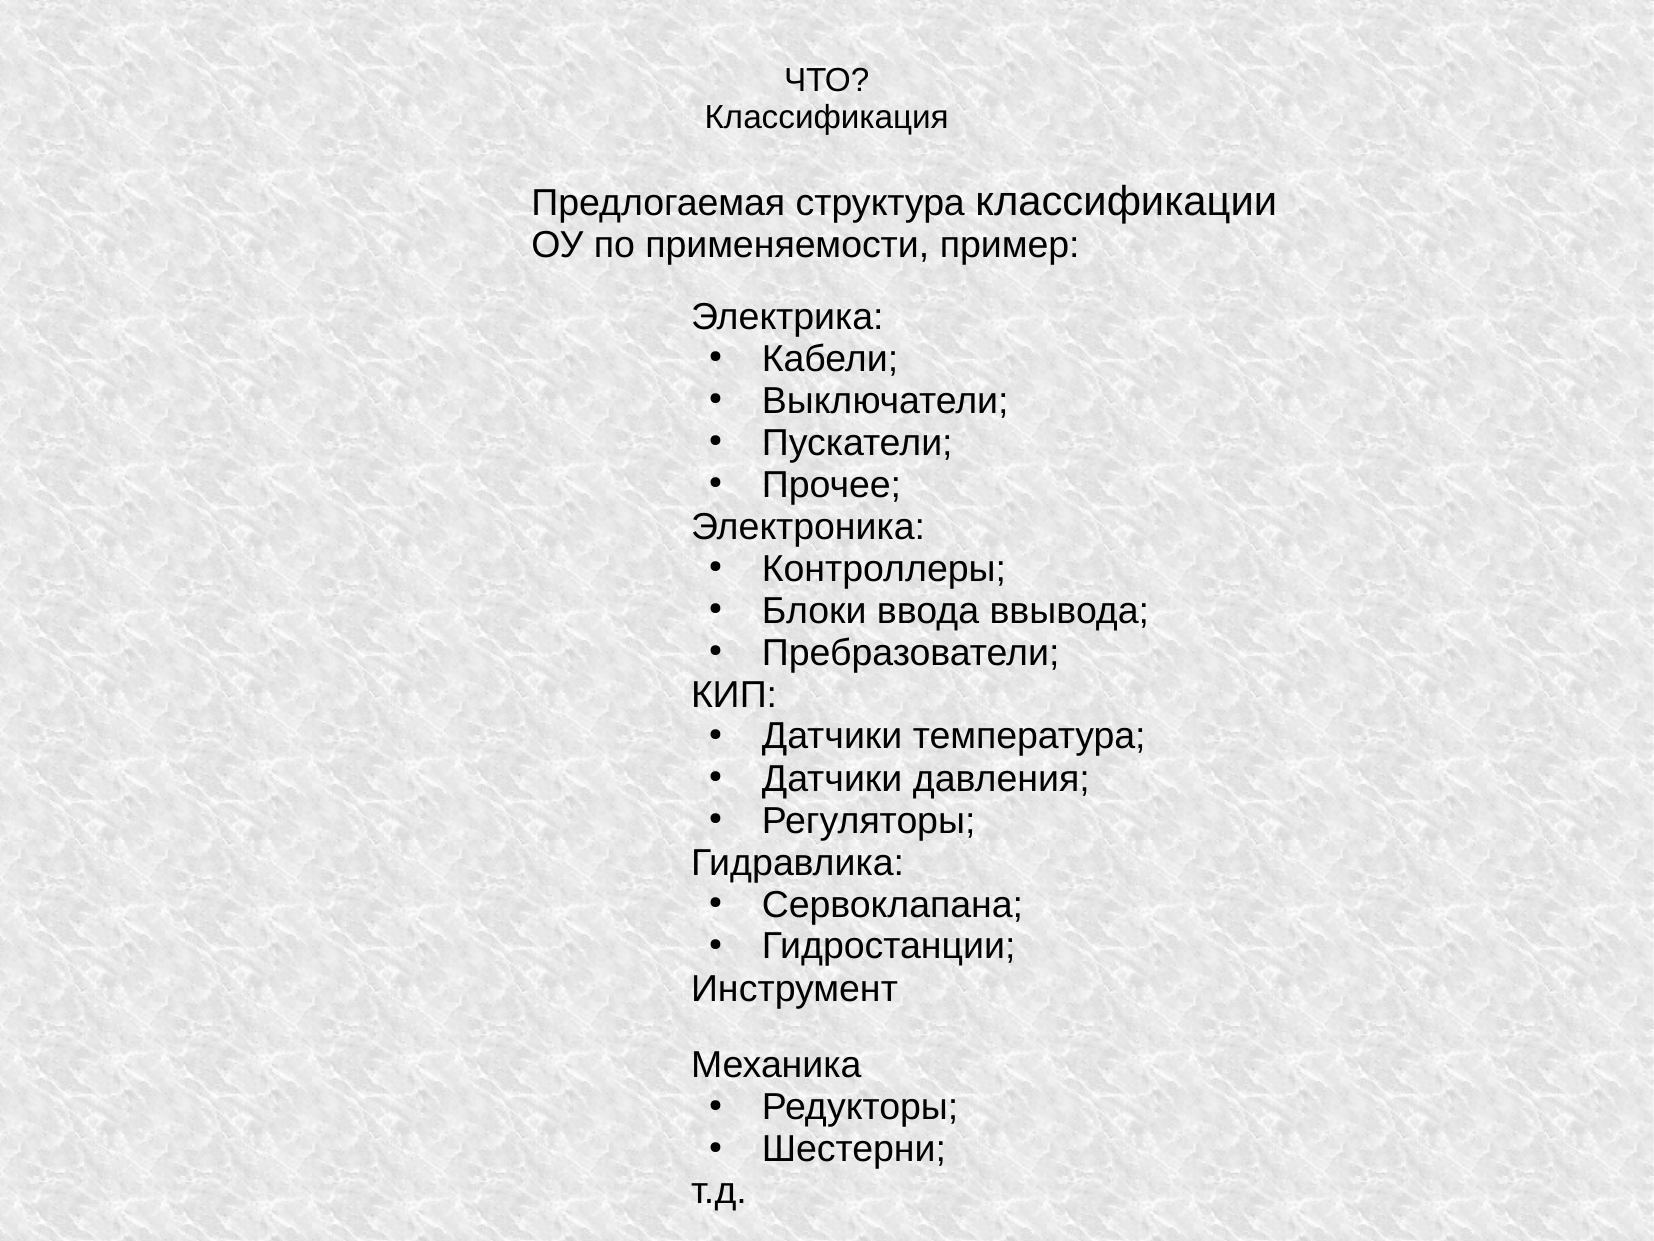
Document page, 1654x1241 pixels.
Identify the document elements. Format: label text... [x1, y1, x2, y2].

title ЧТО? Классификация [82, 49, 1571, 148]
list Предлогаемая структура классификации ОУ по применяемости, пример: Электрика: Кабели; Выключатели; Пускатели; Прочее; Электроника: Контроллеры; Блоки ввода ввывода; Пребразователи; КИП: Датчики температура; Датчики давления; Регуляторы; Гидравлика: Сервоклапана; Гидростанции; Инструмент Механика Редукторы; Шестерни; т.д. [531, 177, 1300, 1241]
picture [0, 0, 1654, 1241]
